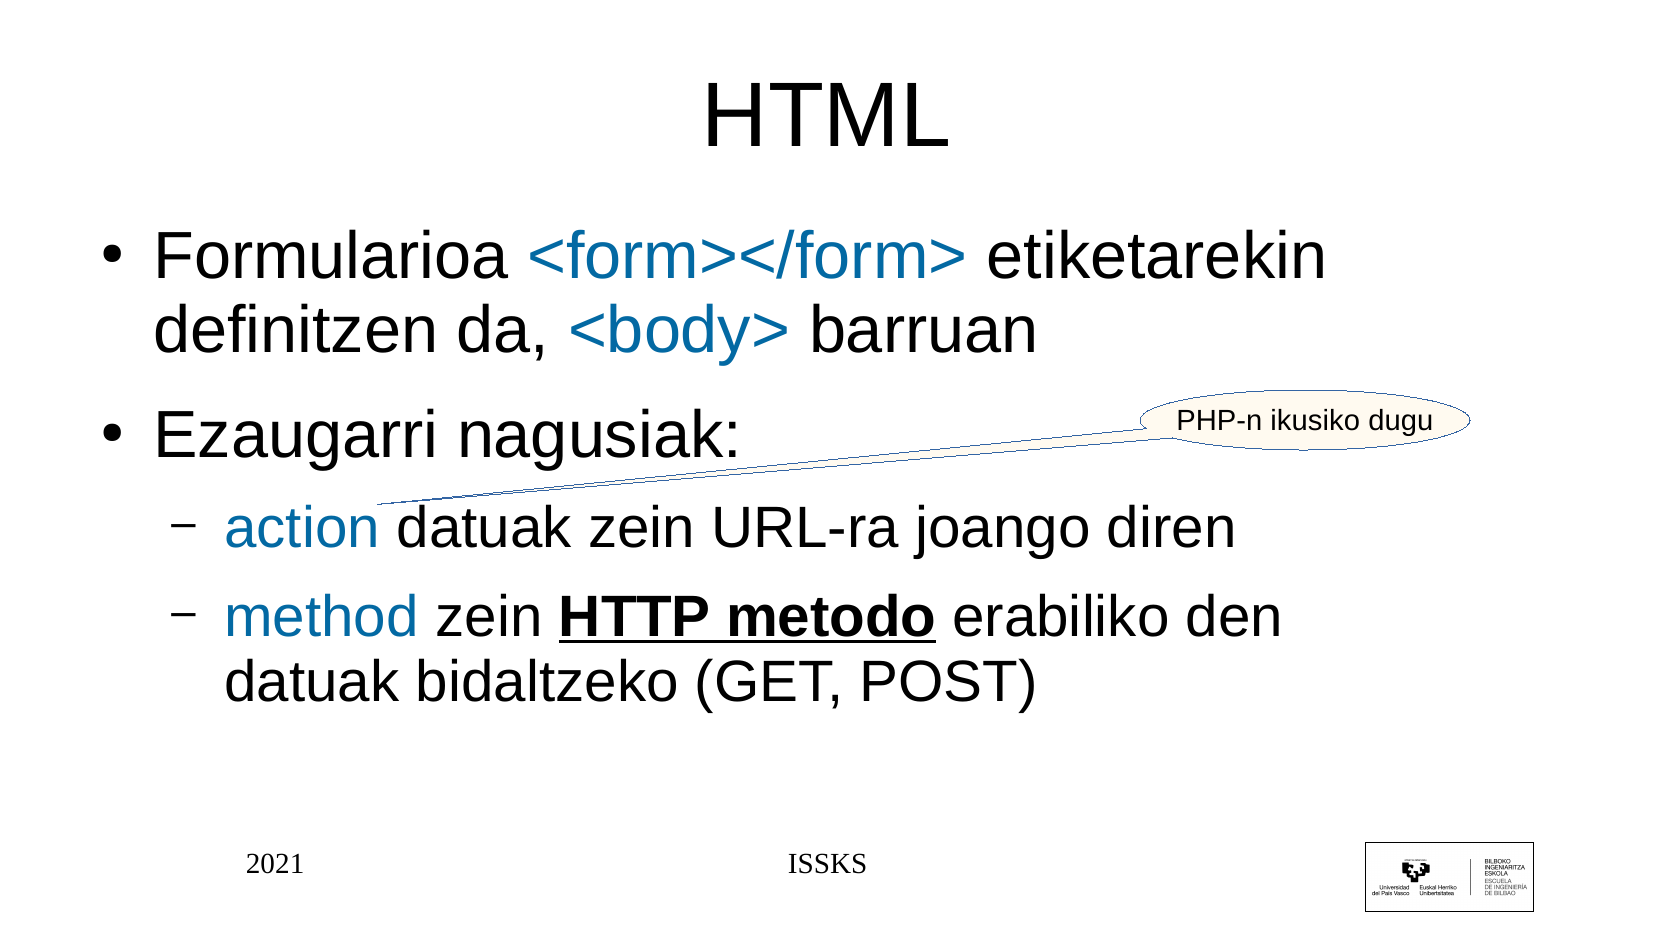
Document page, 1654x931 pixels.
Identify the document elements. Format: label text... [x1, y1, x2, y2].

title HTML [82, 37, 1571, 193]
text_box PHP-n ikusiko dugu [377, 390, 1471, 505]
list Formularioa <form></form> etiketarekin definitzen da, <body> barruan Ezaugarri nagusiak: action datuak zein URL-ra joango diren method zein HTTP metodo erabiliko den datuak bidaltzeko (GET, POST) [82, 217, 1456, 758]
picture [1366, 843, 1533, 911]
